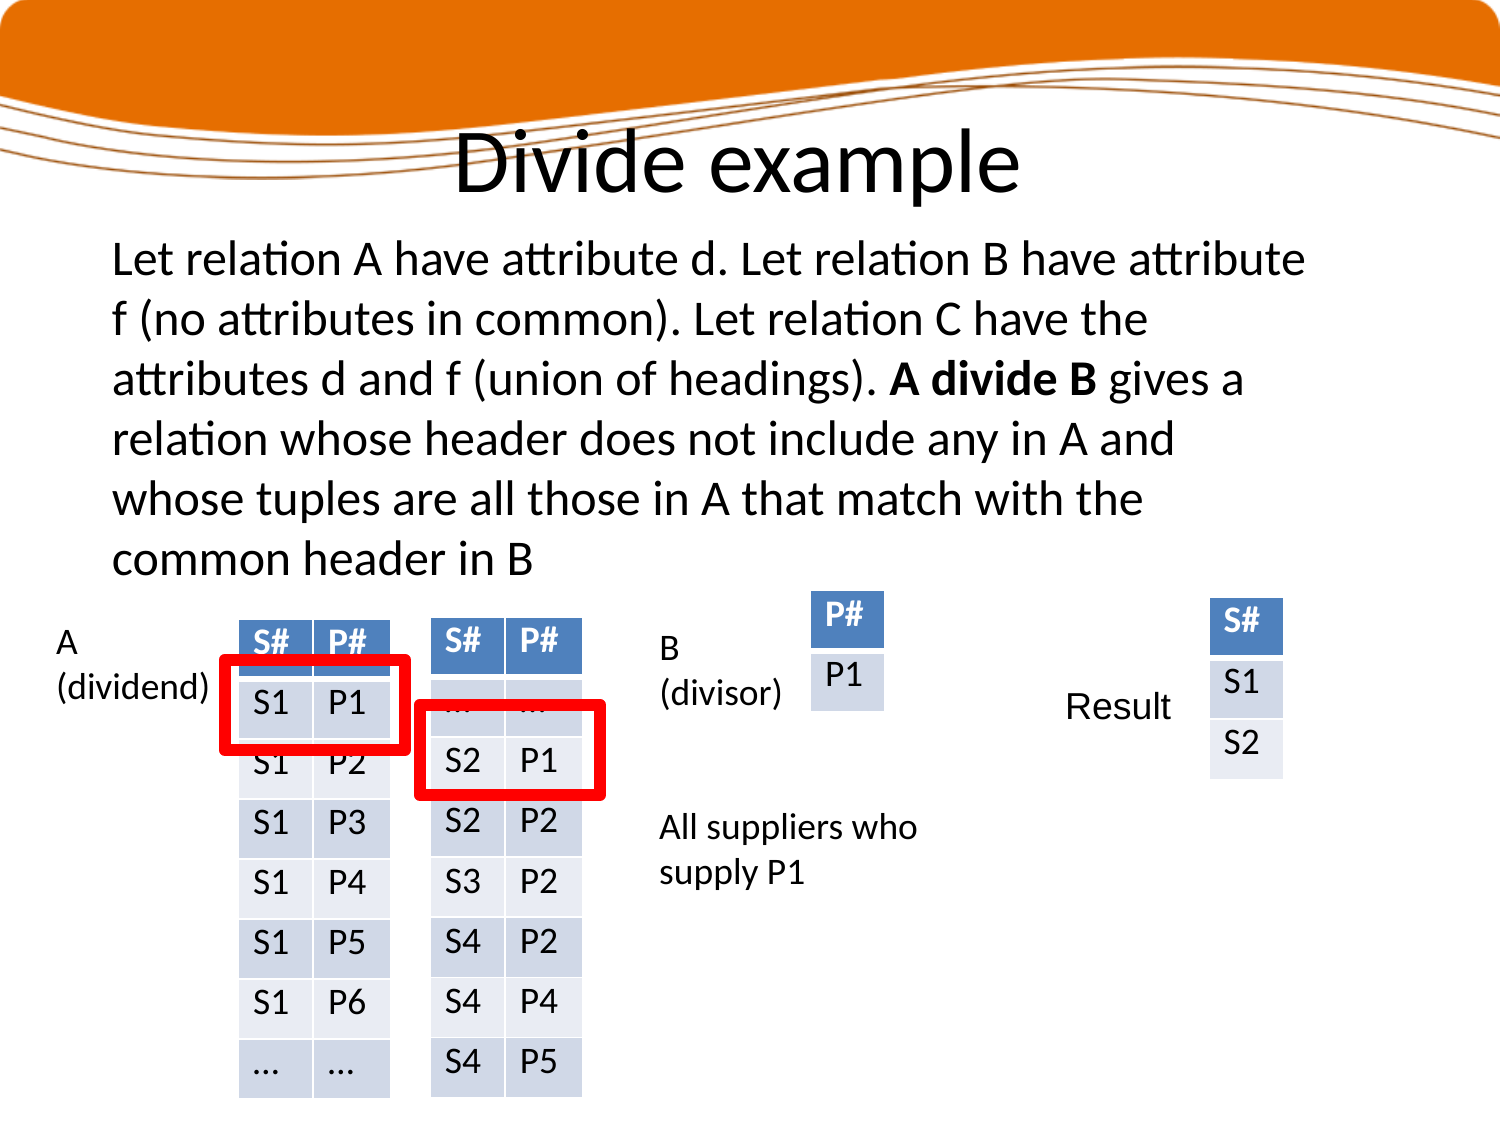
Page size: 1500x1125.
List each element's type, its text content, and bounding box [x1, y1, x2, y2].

table_cell S1 [1210, 661, 1283, 718]
table_cell S2 [1210, 720, 1283, 779]
table_cell P2 [506, 918, 582, 977]
table_header S# [239, 620, 312, 654]
text_box B (divisor) [644, 615, 810, 721]
text_box Divide example [165, 93, 1312, 218]
text_box Result [1050, 674, 1186, 780]
table_cell P1 [506, 738, 582, 789]
picture [0, 0, 1500, 180]
table_cell … [239, 1040, 312, 1098]
table_header S# [239, 666, 312, 676]
table_cell P1 [811, 654, 884, 711]
table_cell … [314, 1040, 390, 1098]
table_cell P2 [506, 801, 582, 856]
table_cell S1 [239, 980, 312, 1038]
table_cell … [431, 711, 504, 736]
table_cell P5 [506, 1038, 582, 1097]
table_header S# [431, 618, 504, 674]
text_box All suppliers who supply P1 [644, 794, 975, 900]
table_cell S1 [239, 756, 312, 798]
table_cell S4 [431, 1038, 504, 1097]
table_cell S1 [239, 682, 312, 738]
table_cell P3 [314, 800, 390, 858]
text_box A (dividend) [41, 609, 242, 715]
table_cell P1 [314, 682, 390, 738]
table_cell P4 [506, 978, 582, 1037]
table_header P# [314, 620, 390, 654]
table_cell P2 [334, 756, 343, 762]
table_cell S2 [431, 801, 504, 856]
table_cell S1 [239, 860, 312, 918]
table_header P# [314, 666, 390, 676]
text_box A (dividend) [231, 666, 237, 715]
table_cell S1 [239, 920, 312, 978]
table_header P# [335, 633, 342, 642]
text_box Let relation A have attribute d. Let relation B have attribute f (no attributes in common). Let relation C have the attributes d and f (union of headings). A divide B gives a relation whose header does not include any in A and whose tuples are all those in A that match with the common header in B [97, 218, 1326, 594]
table_header P# [506, 618, 582, 674]
table_cell S3 [431, 858, 504, 916]
table_cell P5 [314, 920, 390, 978]
table_cell P6 [314, 980, 390, 1038]
table_cell P2 [314, 740, 390, 744]
table_cell … [431, 680, 504, 699]
table_cell S1 [239, 740, 312, 744]
table_cell S2 [431, 738, 504, 789]
table_cell P2 [314, 756, 390, 798]
table_cell P4 [314, 860, 390, 918]
table_header S# [265, 646, 273, 654]
table_cell S4 [431, 918, 504, 977]
table_cell … [506, 711, 582, 736]
table_header P# [811, 591, 884, 648]
table_cell … [506, 680, 582, 699]
table_cell S4 [431, 978, 504, 1037]
table_cell S1 [239, 800, 312, 858]
table_header S# [1210, 598, 1283, 655]
table_cell P2 [506, 858, 582, 916]
